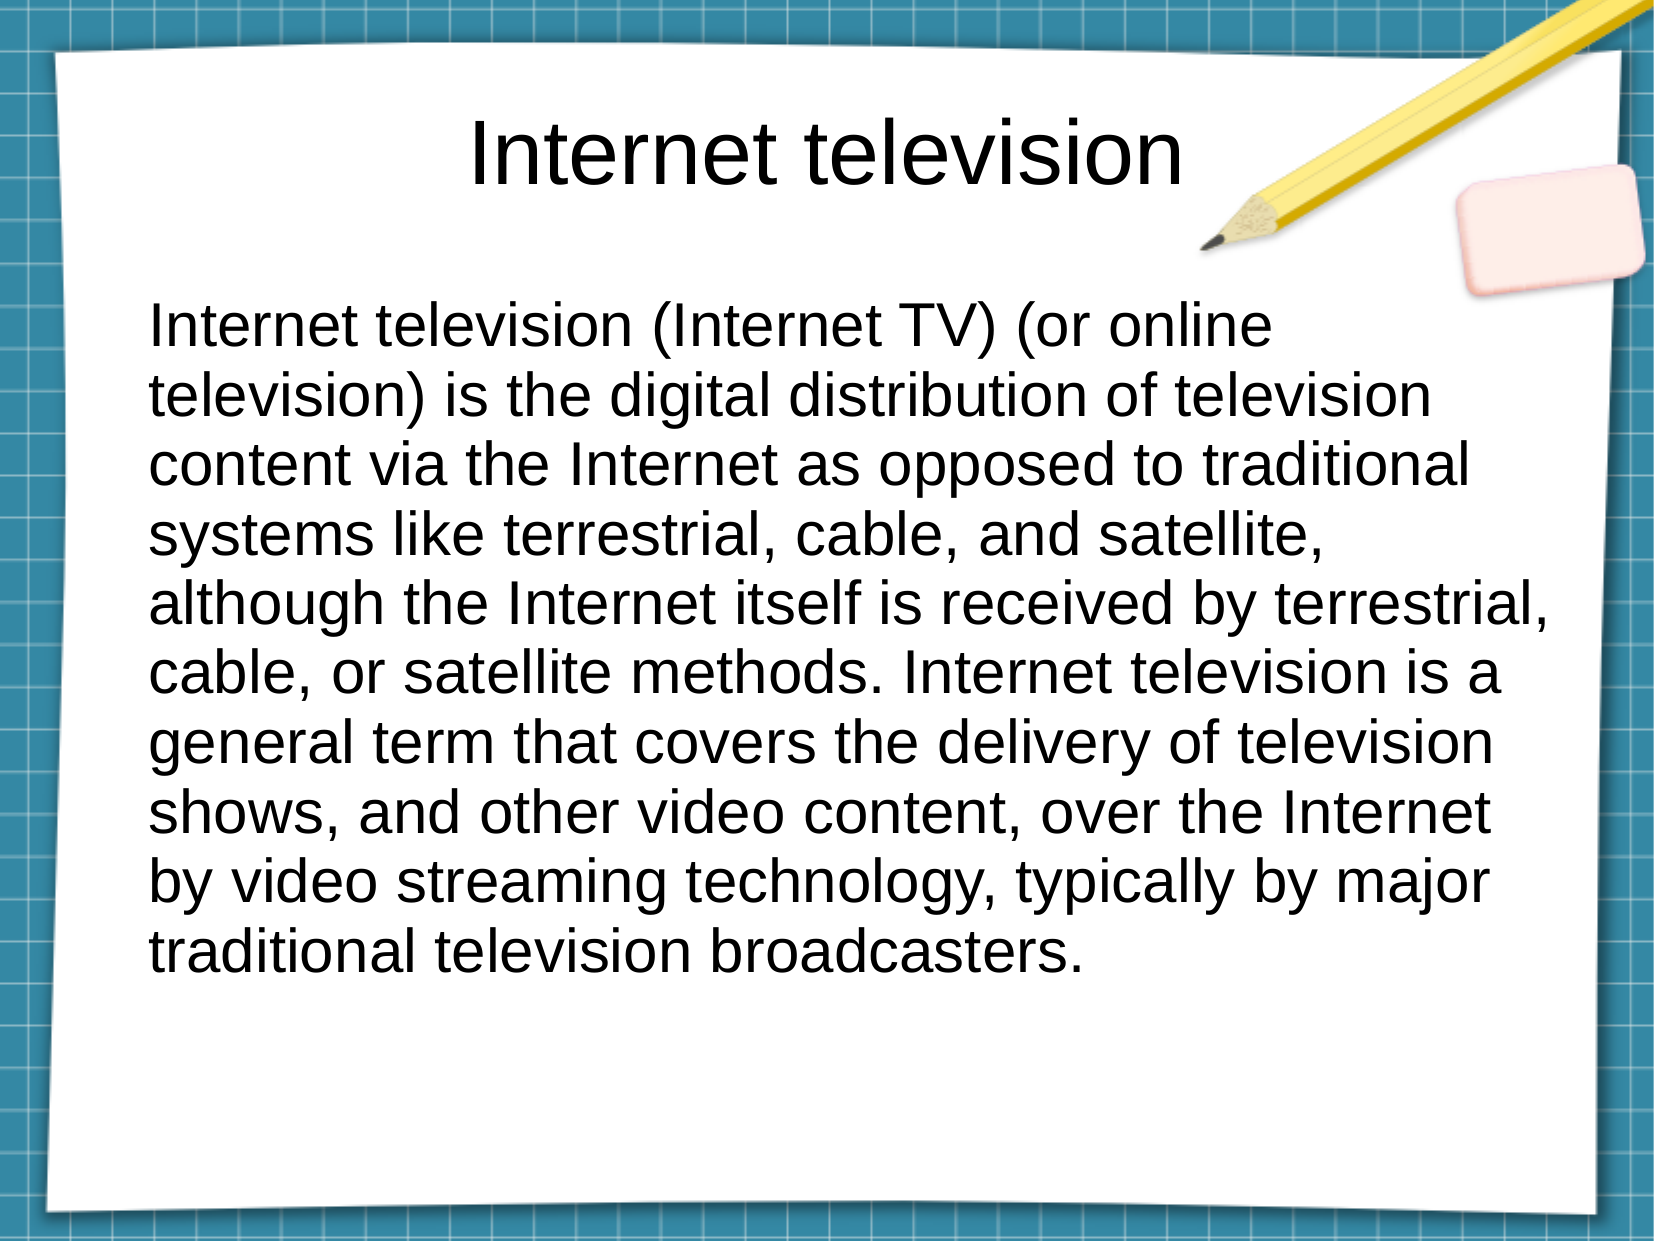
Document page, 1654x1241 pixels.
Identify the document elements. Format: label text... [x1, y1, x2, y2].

list Internet television (Internet TV) (or online television) is the digital distribution of television content via the Internet as opposed to traditional systems like terrestrial, cable, and satellite, although the Internet itself is received by terrestrial, cable, or satellite methods. Internet television is a general term that covers the delivery of television shows, and other video content, over the Internet by video streaming technology, typically by major traditional television broadcasters. [82, 290, 1571, 1010]
picture [0, 0, 1654, 1241]
title Internet television [82, 49, 1571, 257]
